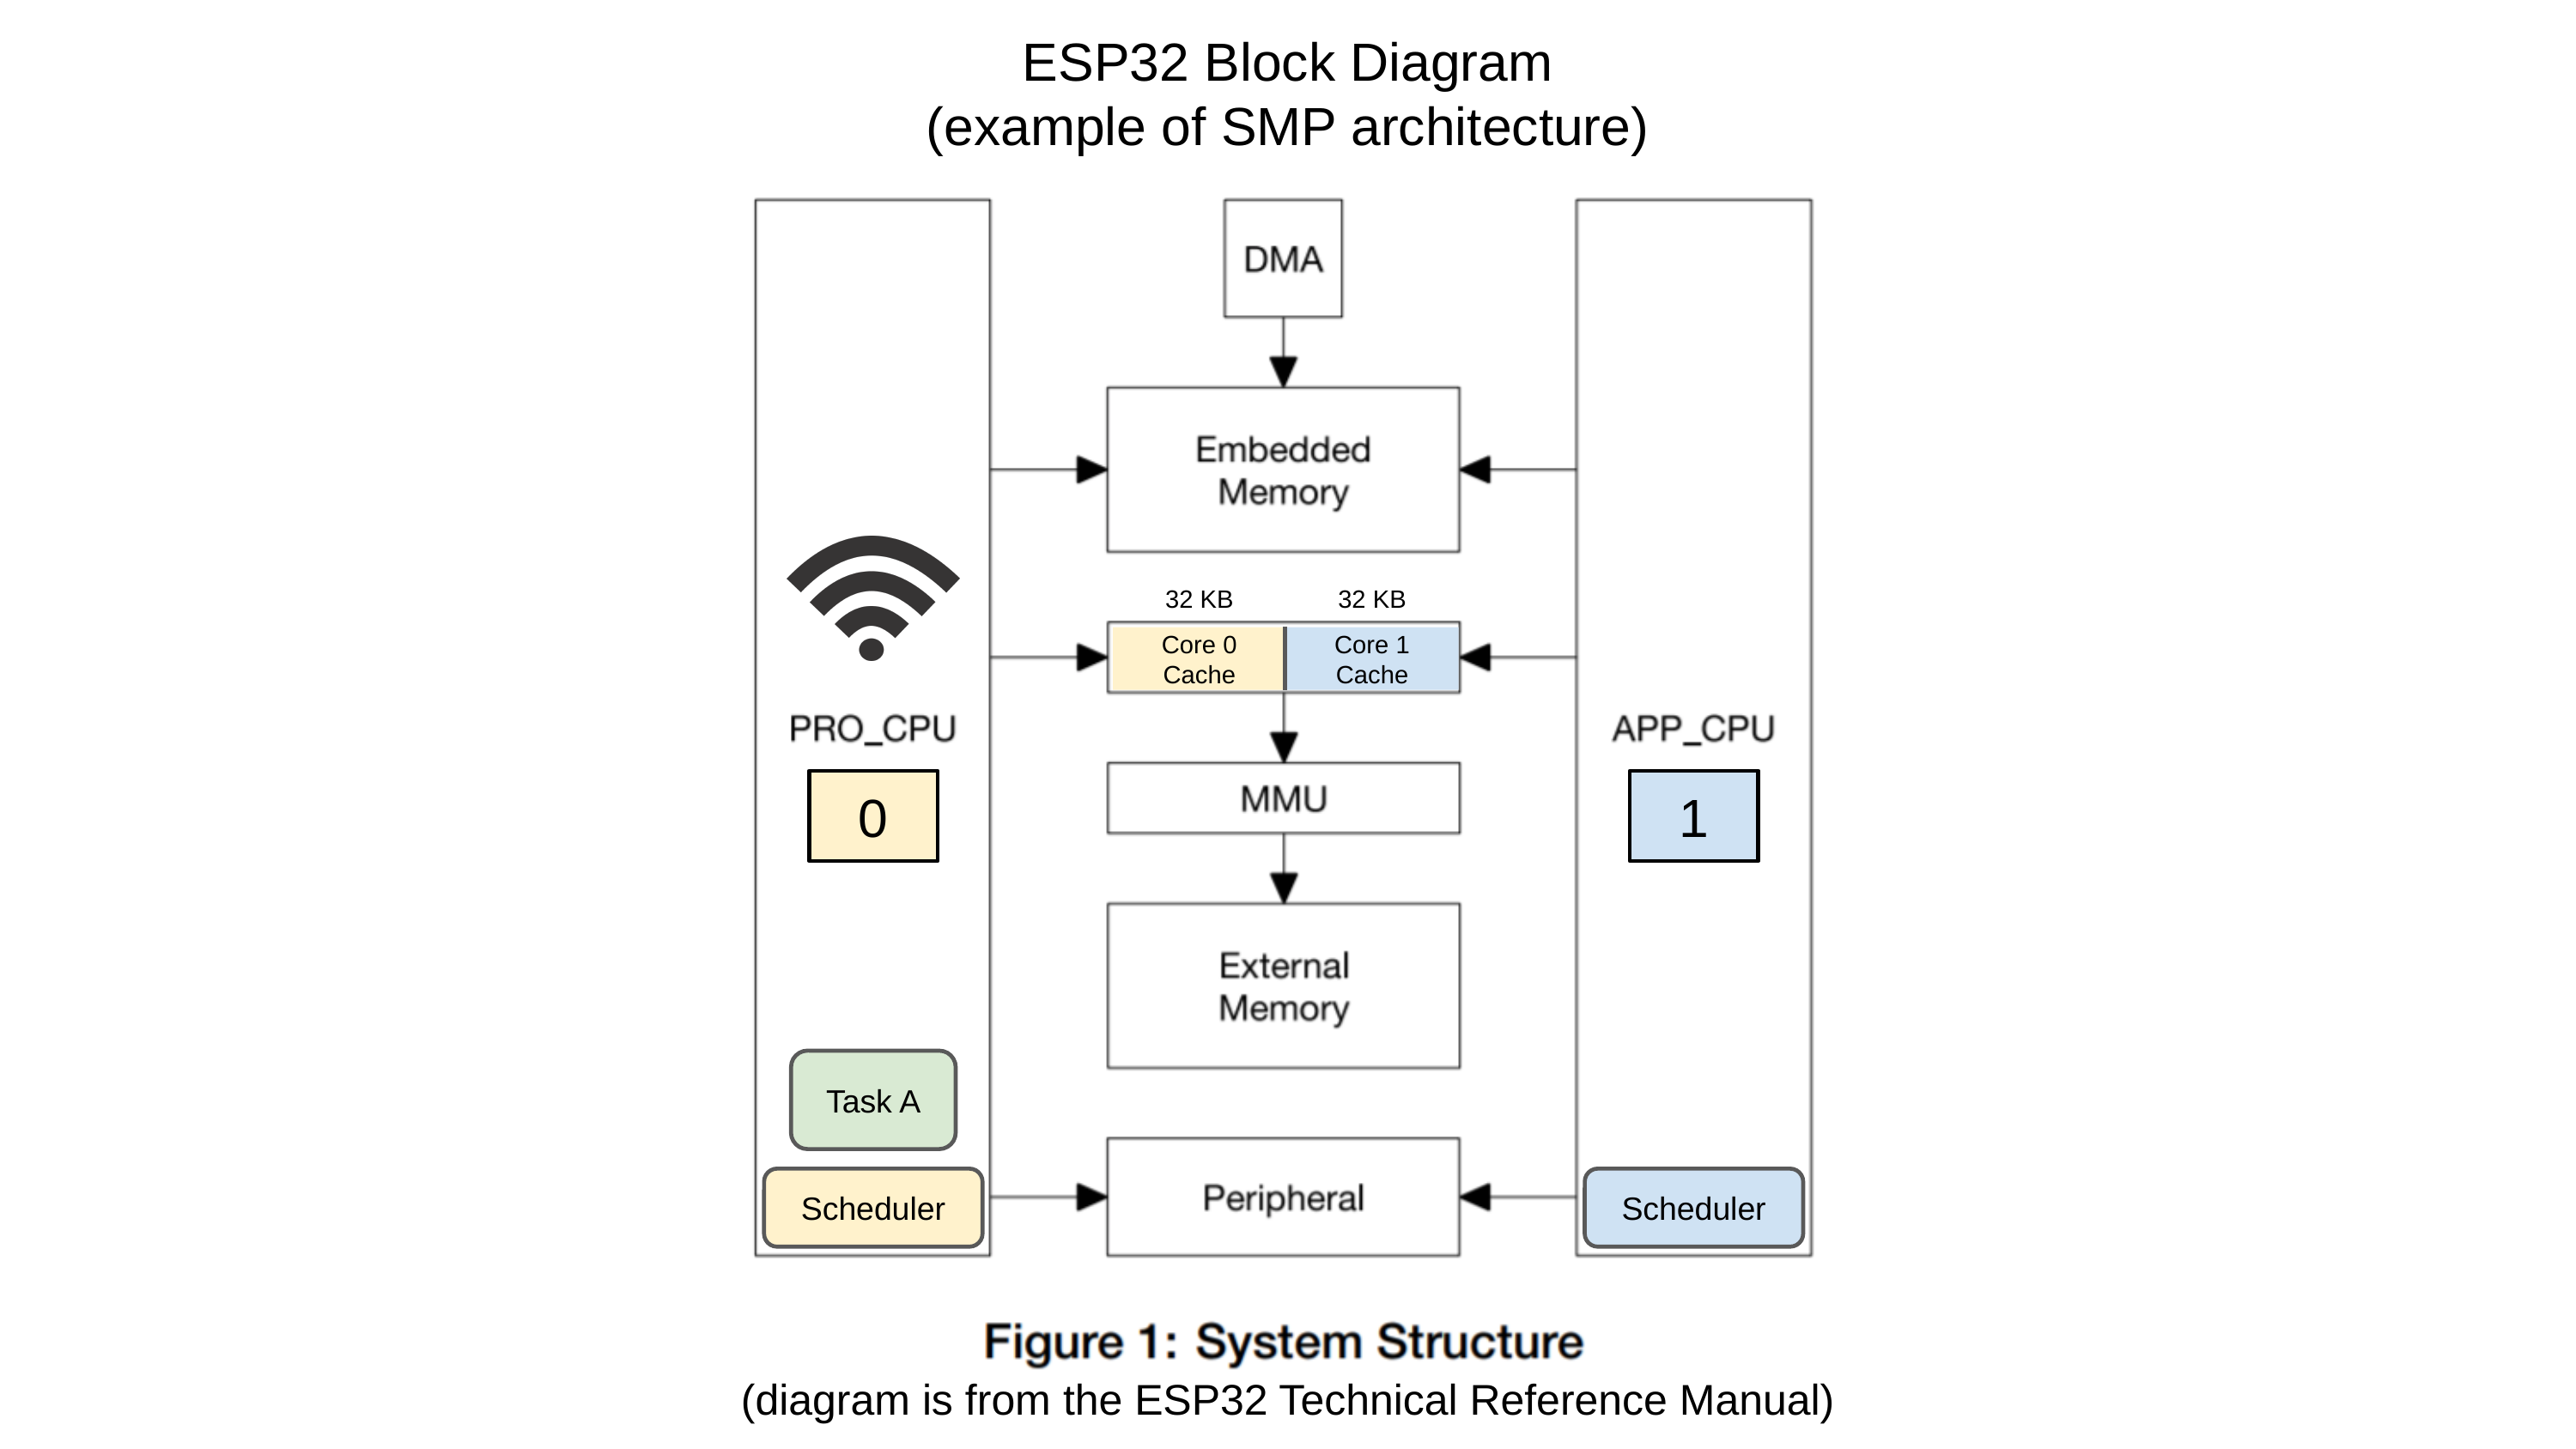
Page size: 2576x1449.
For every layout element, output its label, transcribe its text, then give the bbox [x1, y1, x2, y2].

text_box ESP32 Block Diagram (example of SMP architecture) [300, 14, 2276, 169]
text_box Core 1 Cache [1287, 627, 1459, 690]
text_box Scheduler [763, 1168, 983, 1247]
text_box Core 0 Cache [1113, 627, 1283, 690]
text_box 32 KB [1315, 570, 1429, 627]
text_box Scheduler [1584, 1168, 1804, 1247]
text_box 0 [809, 770, 938, 861]
text_box 1 [1629, 770, 1759, 861]
text_box 32 KB [1142, 570, 1256, 627]
picture [715, 170, 1861, 1360]
text_box (diagram is from the ESP32 Technical Reference Manual) [300, 1360, 2276, 1438]
text_box Task A [791, 1050, 957, 1149]
